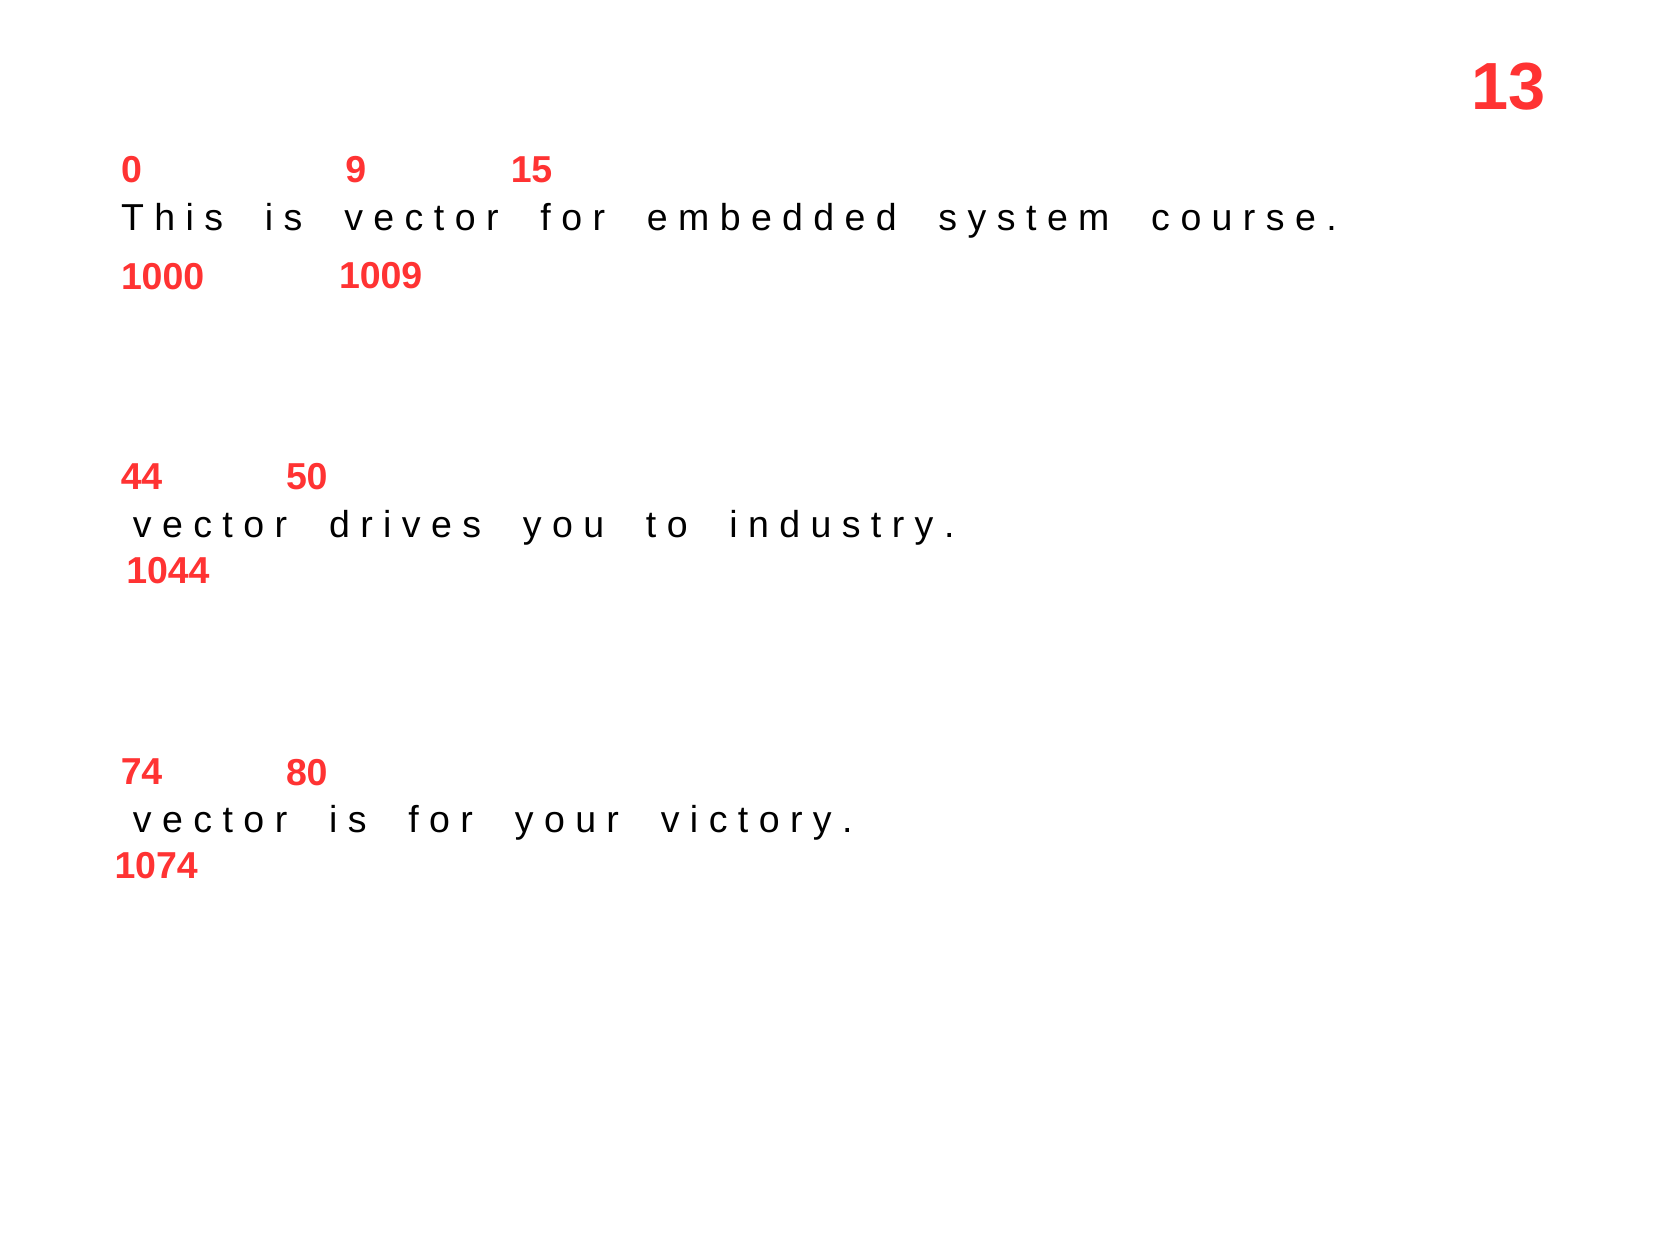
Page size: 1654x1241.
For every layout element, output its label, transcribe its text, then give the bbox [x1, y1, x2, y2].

text_box 1074 [99, 837, 213, 898]
text_box T h i s i s v e c t o r f o r e m b e d d e d s y s t e m c o u r s e . [106, 188, 1354, 249]
text_box 44 [106, 448, 178, 509]
text_box 13 [1456, 42, 1561, 138]
text_box v e c t o r i s f o r y o u r v i c t o r y . [118, 791, 869, 852]
text_box 50 [271, 448, 343, 509]
text_box v e c t o r d r i v e s y o u t o i n d u s t r y . [118, 496, 972, 557]
text_box 15 [496, 141, 568, 202]
text_box 74 [106, 743, 178, 804]
text_box 1044 [111, 542, 225, 603]
text_box 1009 [324, 247, 438, 308]
text_box 80 [271, 744, 343, 804]
text_box 9 [330, 141, 381, 202]
text_box 0 [106, 141, 157, 202]
text_box 1000 [106, 248, 219, 309]
